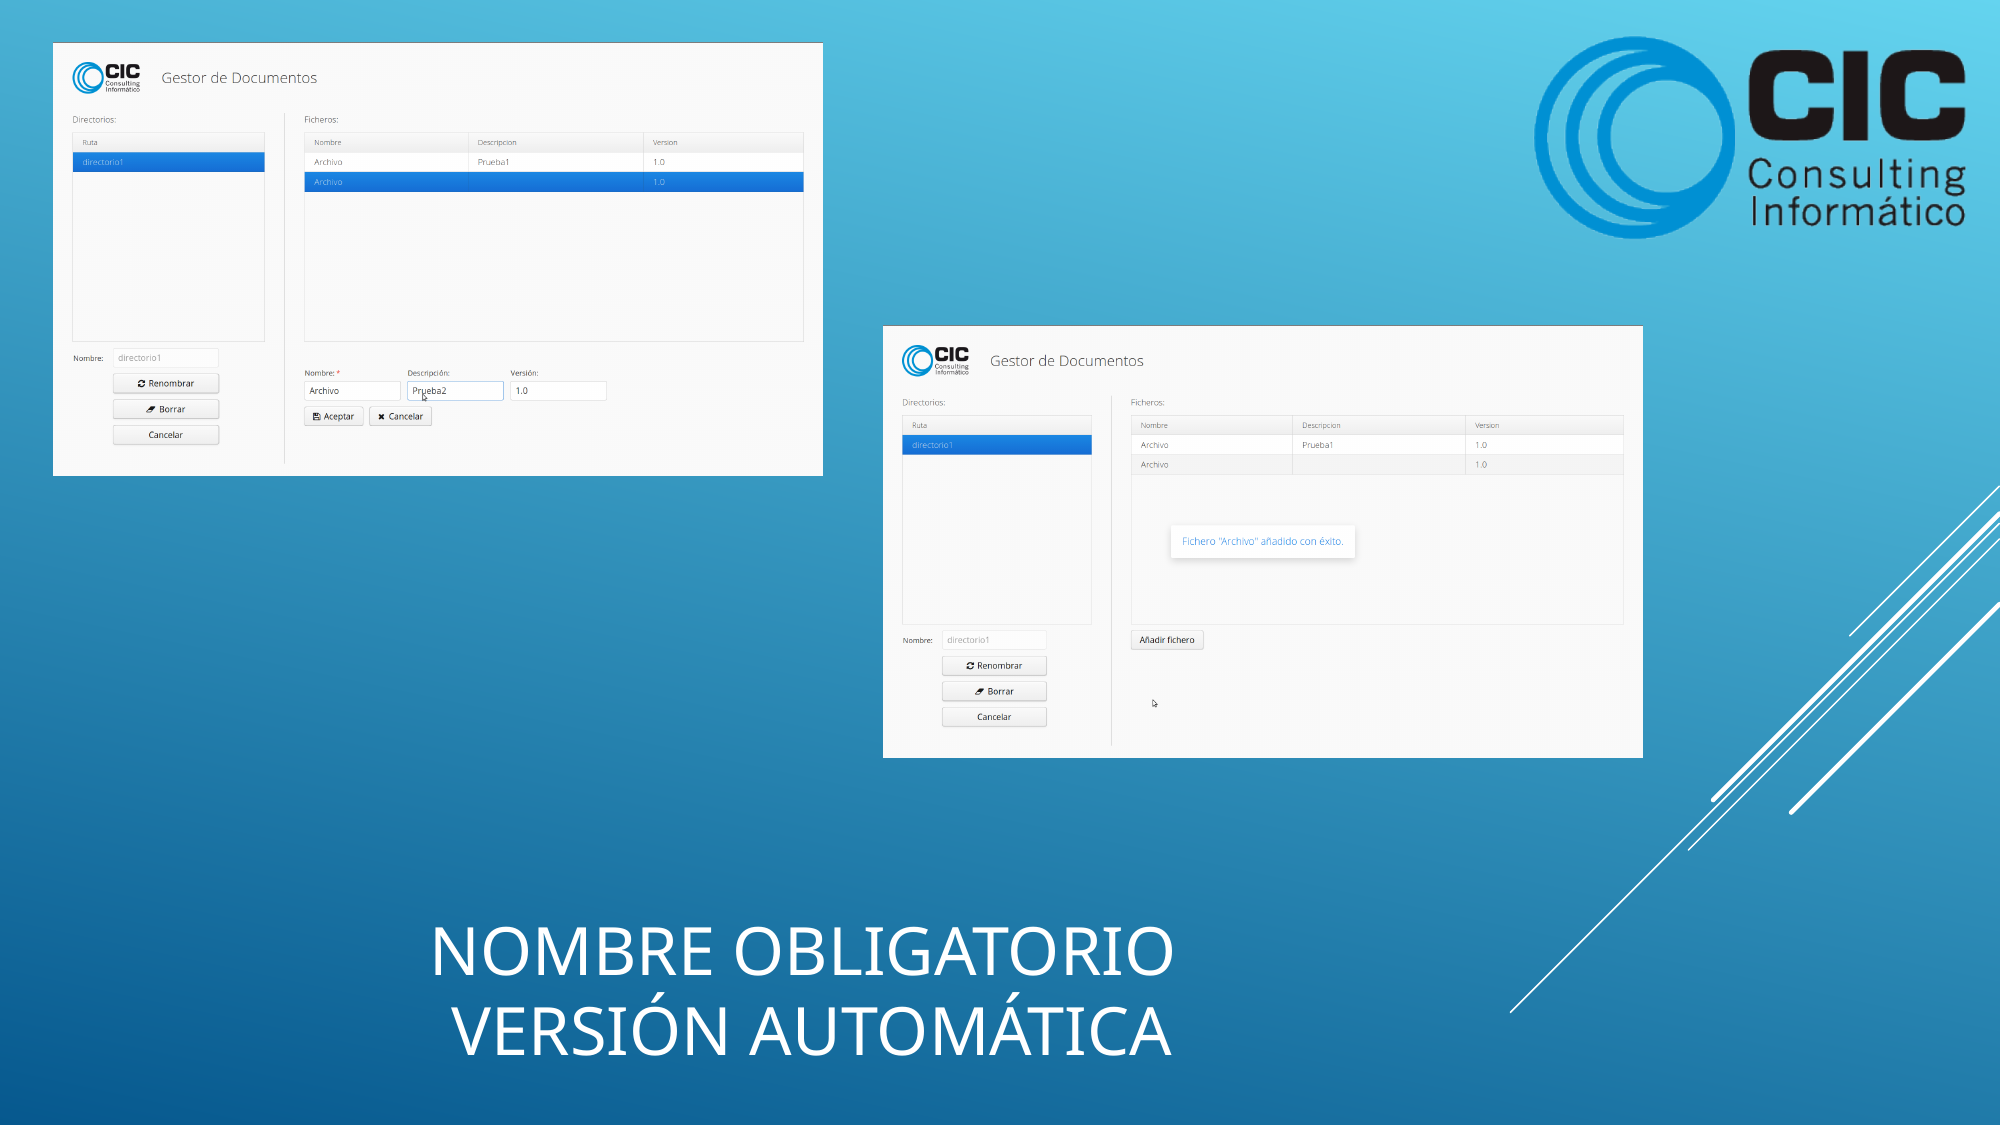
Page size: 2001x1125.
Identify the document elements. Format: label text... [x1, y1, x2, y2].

picture [883, 325, 1643, 758]
picture [1512, 0, 1988, 295]
picture [53, 42, 823, 476]
title Nombre obligatorio versión automática [112, 864, 1513, 1113]
